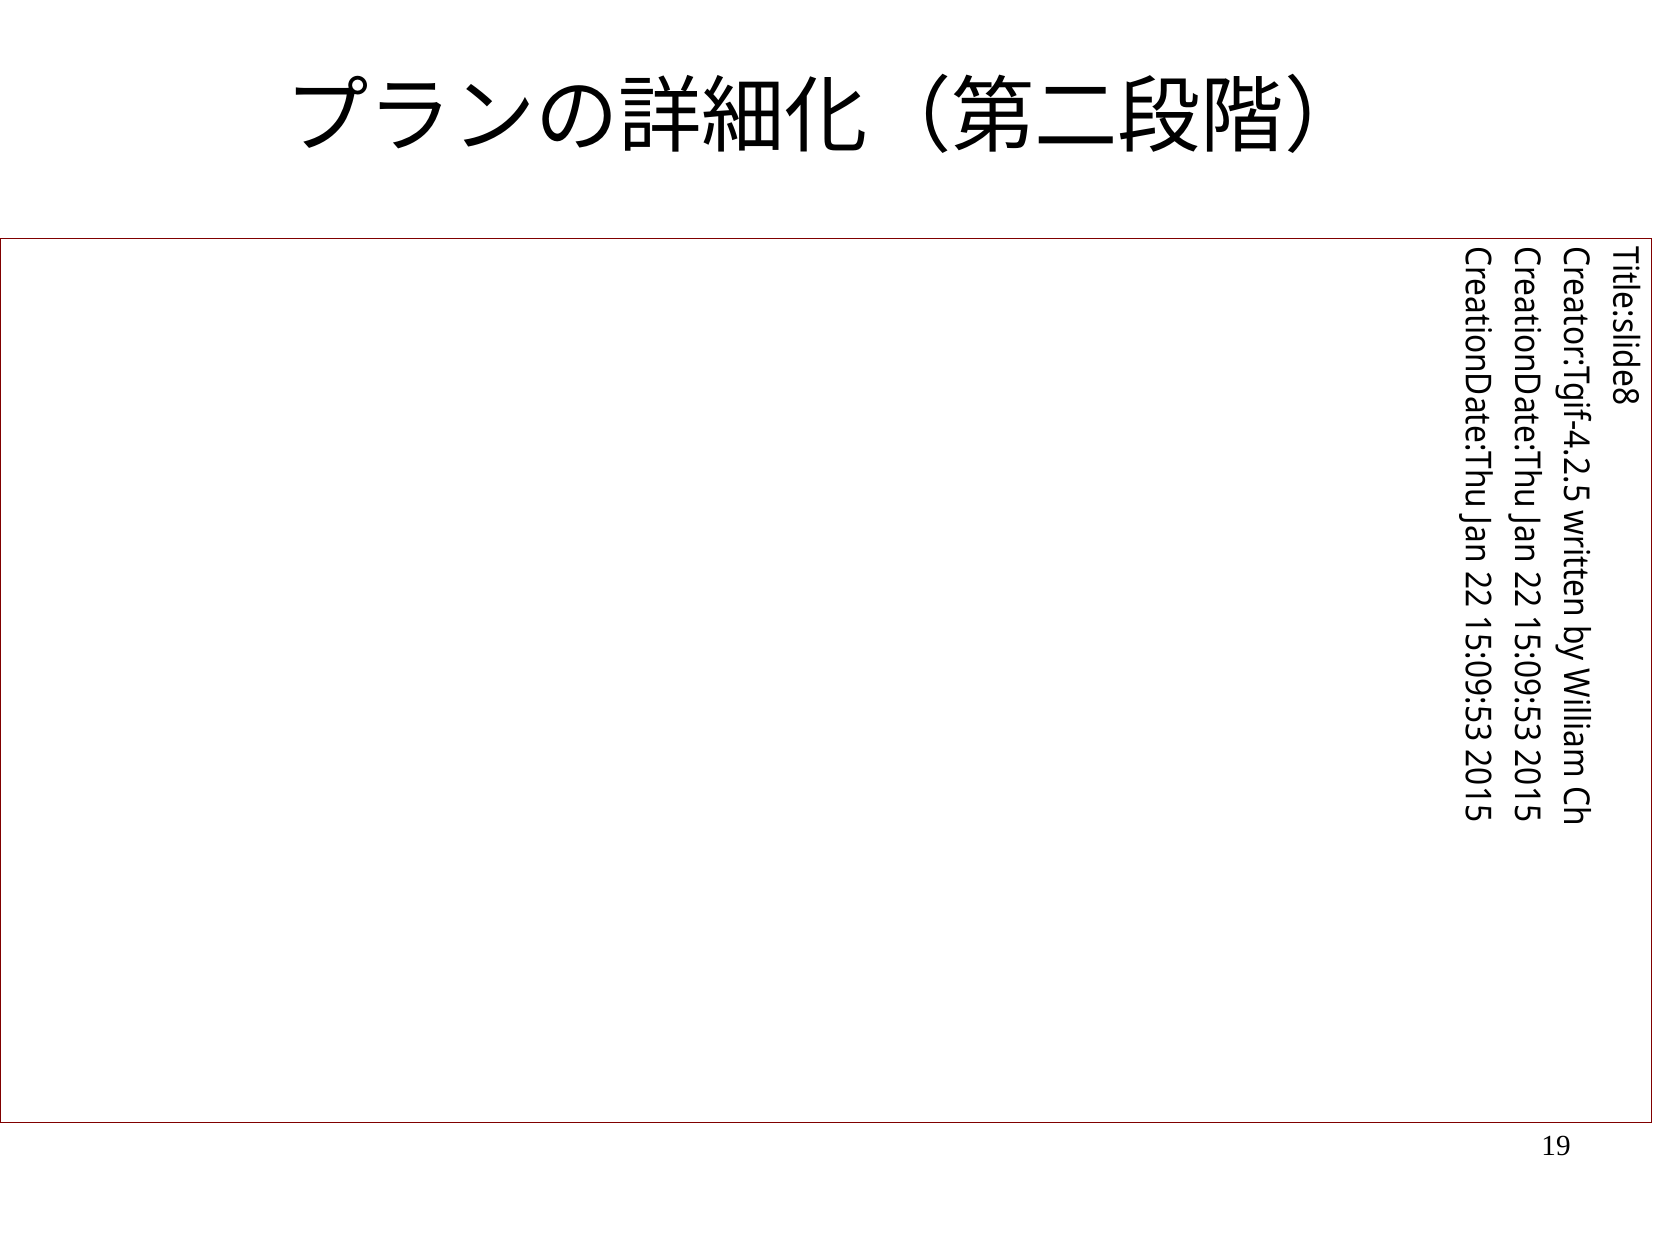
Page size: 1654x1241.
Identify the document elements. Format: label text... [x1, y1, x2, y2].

picture [0, 236, 1654, 1123]
title プランの詳細化（第二段階） [82, 5, 1571, 213]
